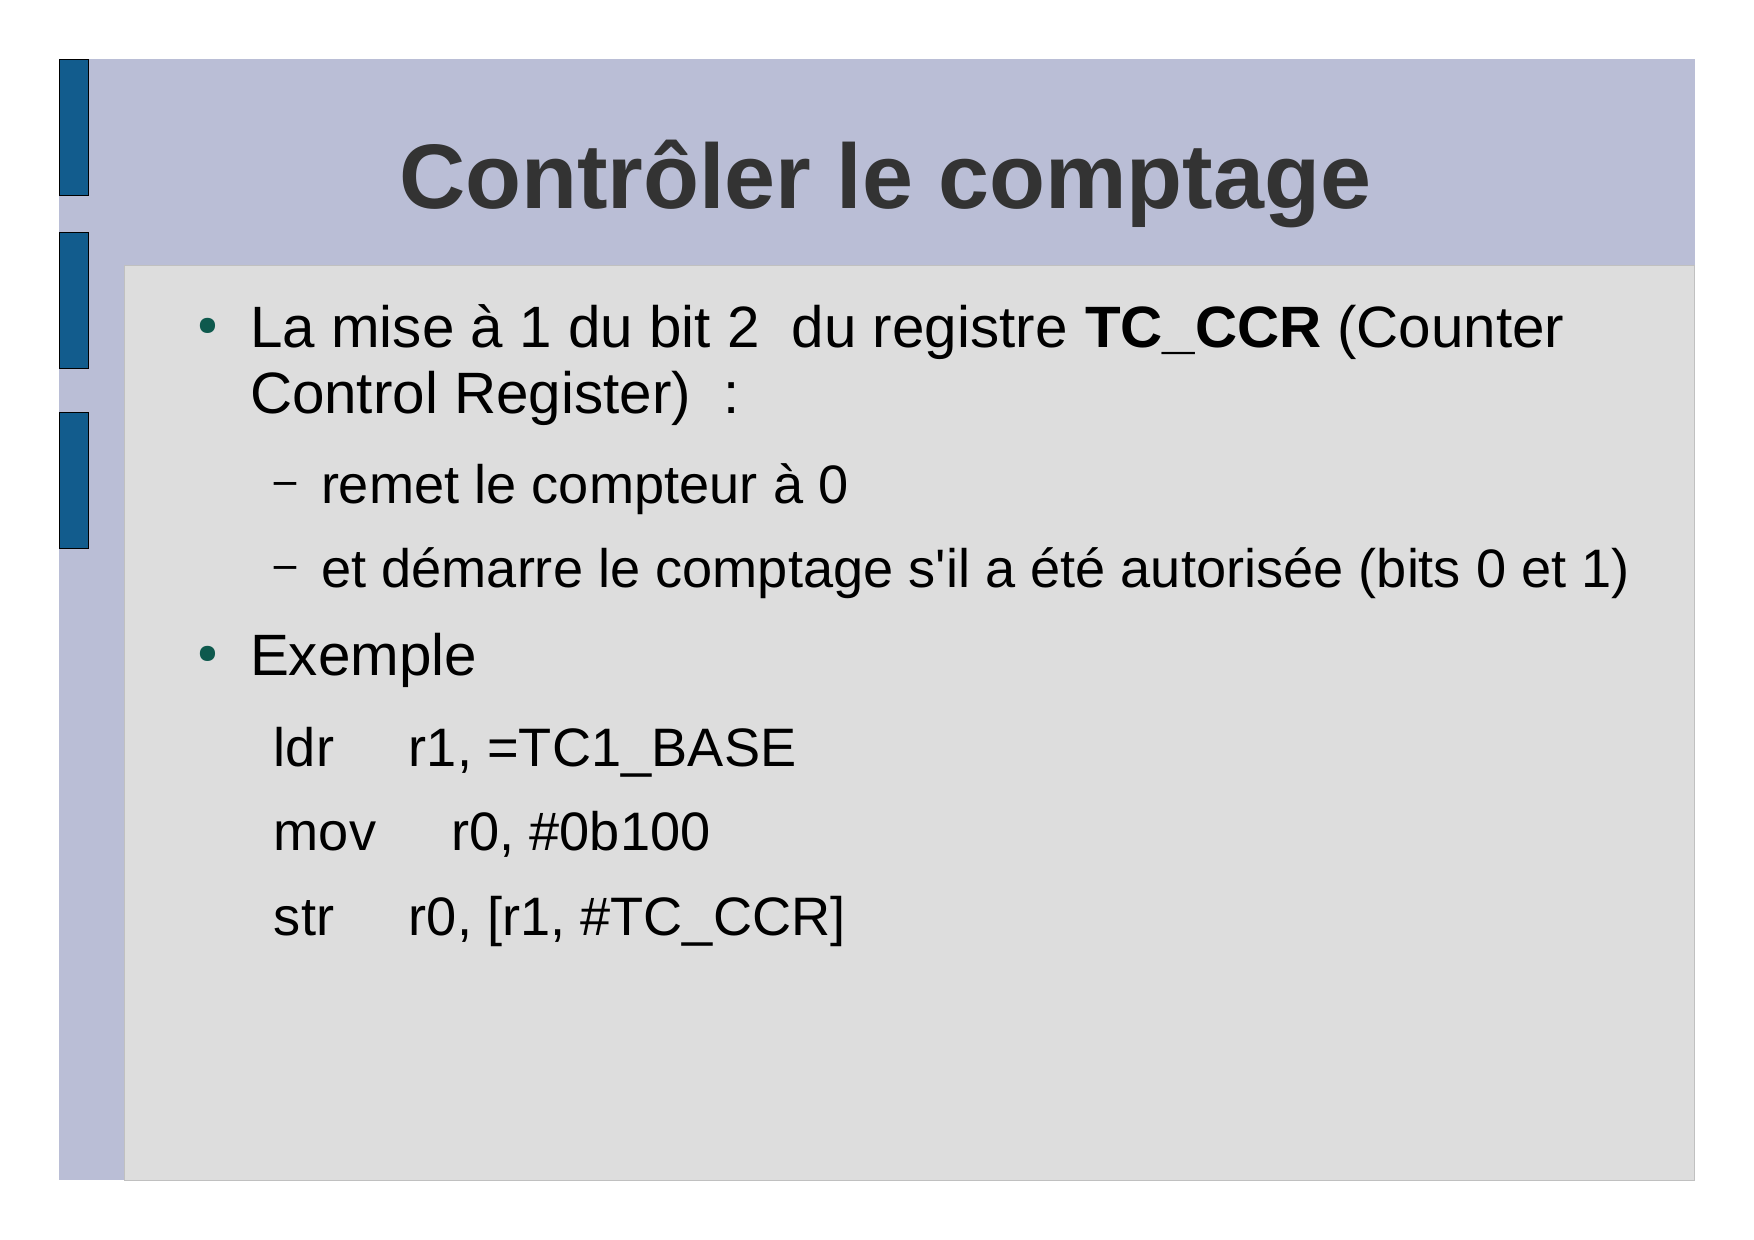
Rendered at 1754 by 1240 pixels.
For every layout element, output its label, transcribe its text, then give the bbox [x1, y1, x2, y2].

list La mise à 1 du bit 2 du registre TC_CCR (Counter Control Register) : remet le compteur à 0 et démarre le comptage s'il a été autorisée (bits 0 et 1) Exemple ldr r1, =TC1_BASE mov r0, #0b100 str r0, [r1, #TC_CCR] [179, 295, 1654, 1093]
title Contrôler le comptage [118, 88, 1654, 266]
